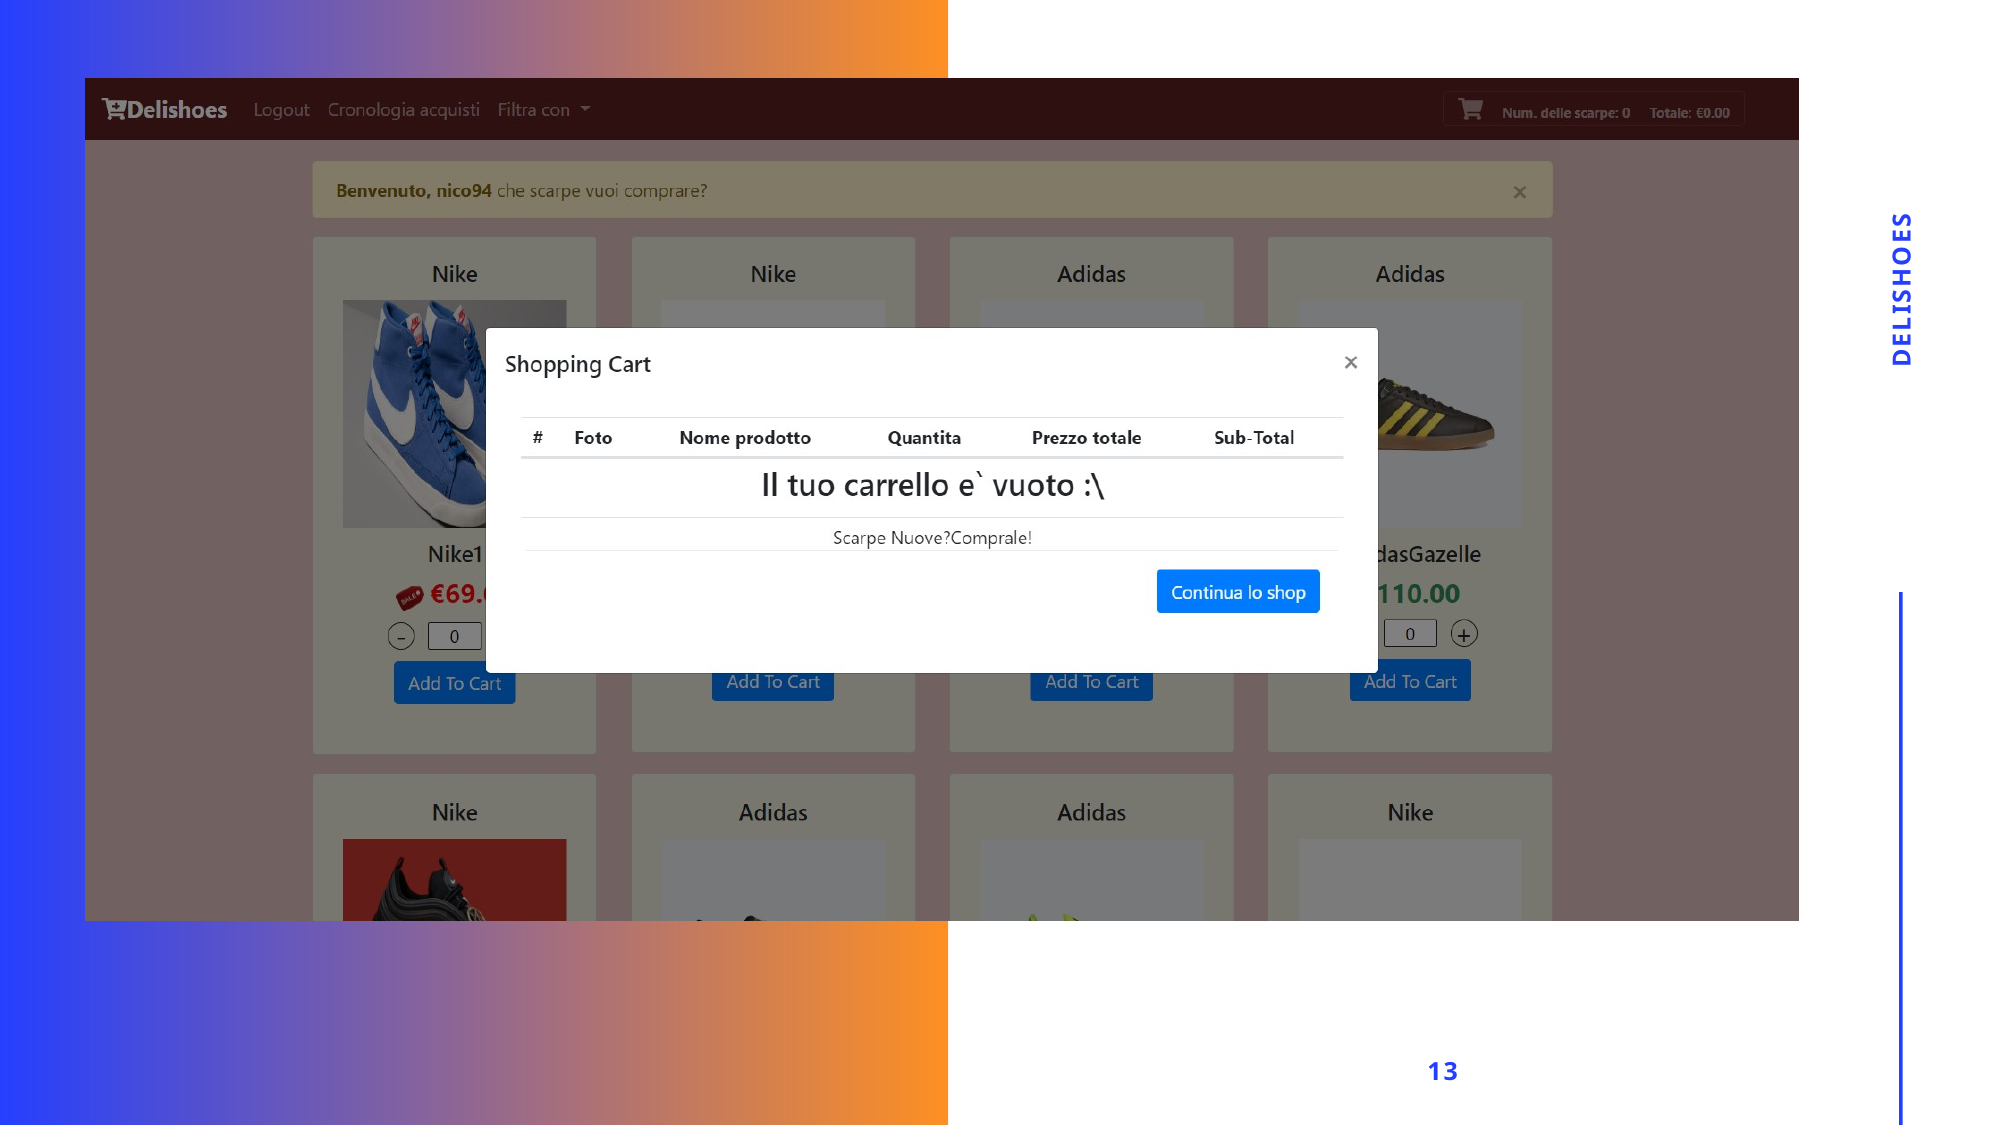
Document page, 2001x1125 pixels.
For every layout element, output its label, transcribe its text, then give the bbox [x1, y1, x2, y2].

text_box delishoes [1870, 0, 1931, 582]
picture [85, 78, 1799, 921]
text_box ‹N› [1412, 1042, 1863, 1103]
